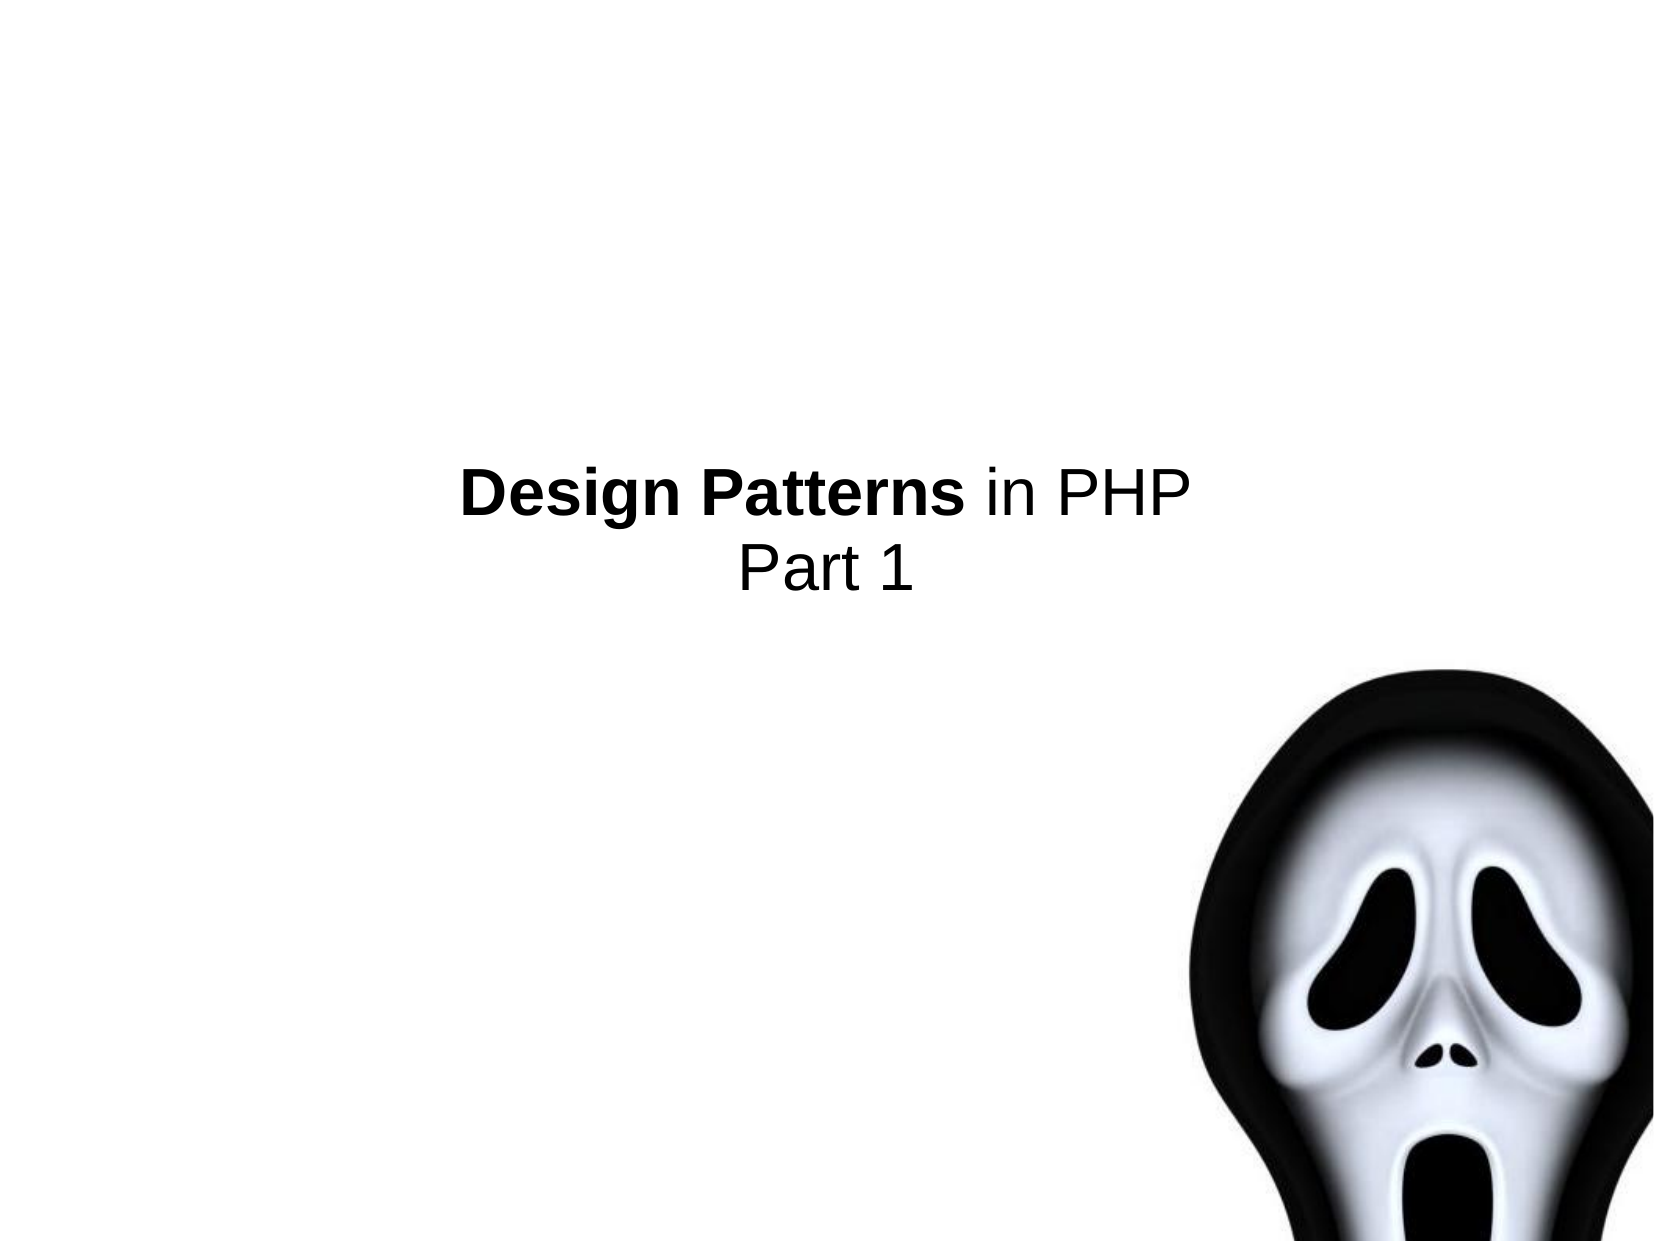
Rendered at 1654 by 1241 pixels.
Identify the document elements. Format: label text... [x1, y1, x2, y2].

picture [1166, 643, 1654, 1241]
subtitle Design Patterns in PHP Part 1 [82, 49, 1571, 1010]
